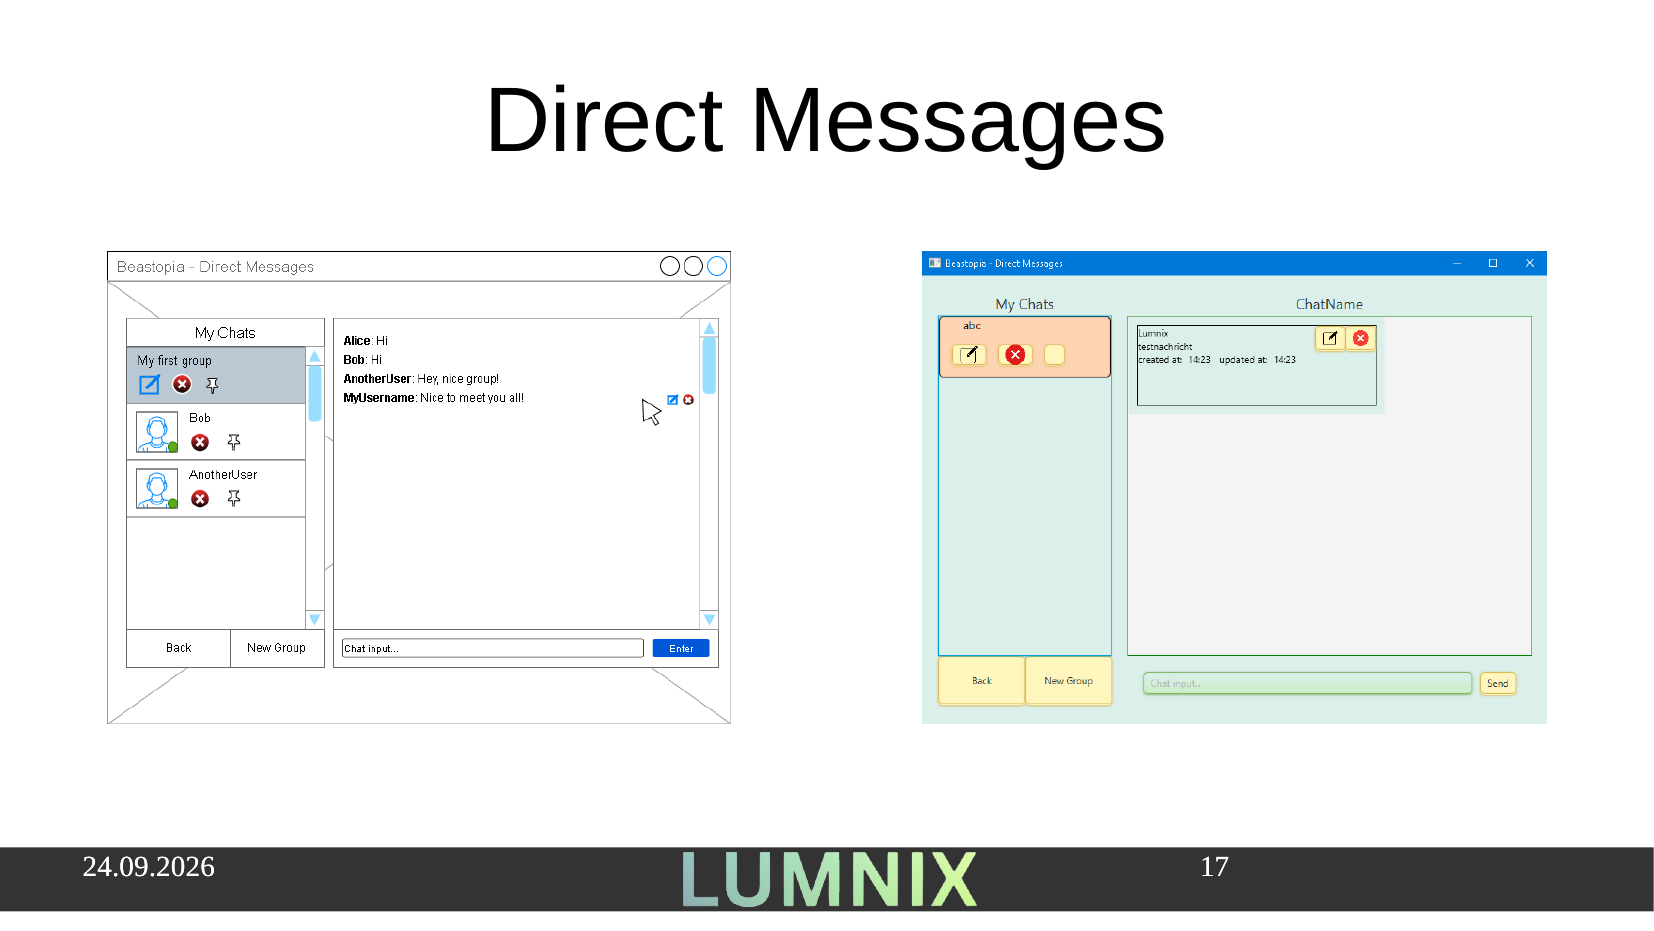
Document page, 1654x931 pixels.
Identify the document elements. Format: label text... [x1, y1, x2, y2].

title Direct Messages [82, 37, 1571, 193]
picture [922, 251, 1547, 724]
text_box [1200, 847, 1586, 912]
picture [107, 251, 731, 724]
text_box 23.05.2023 [82, 847, 468, 912]
